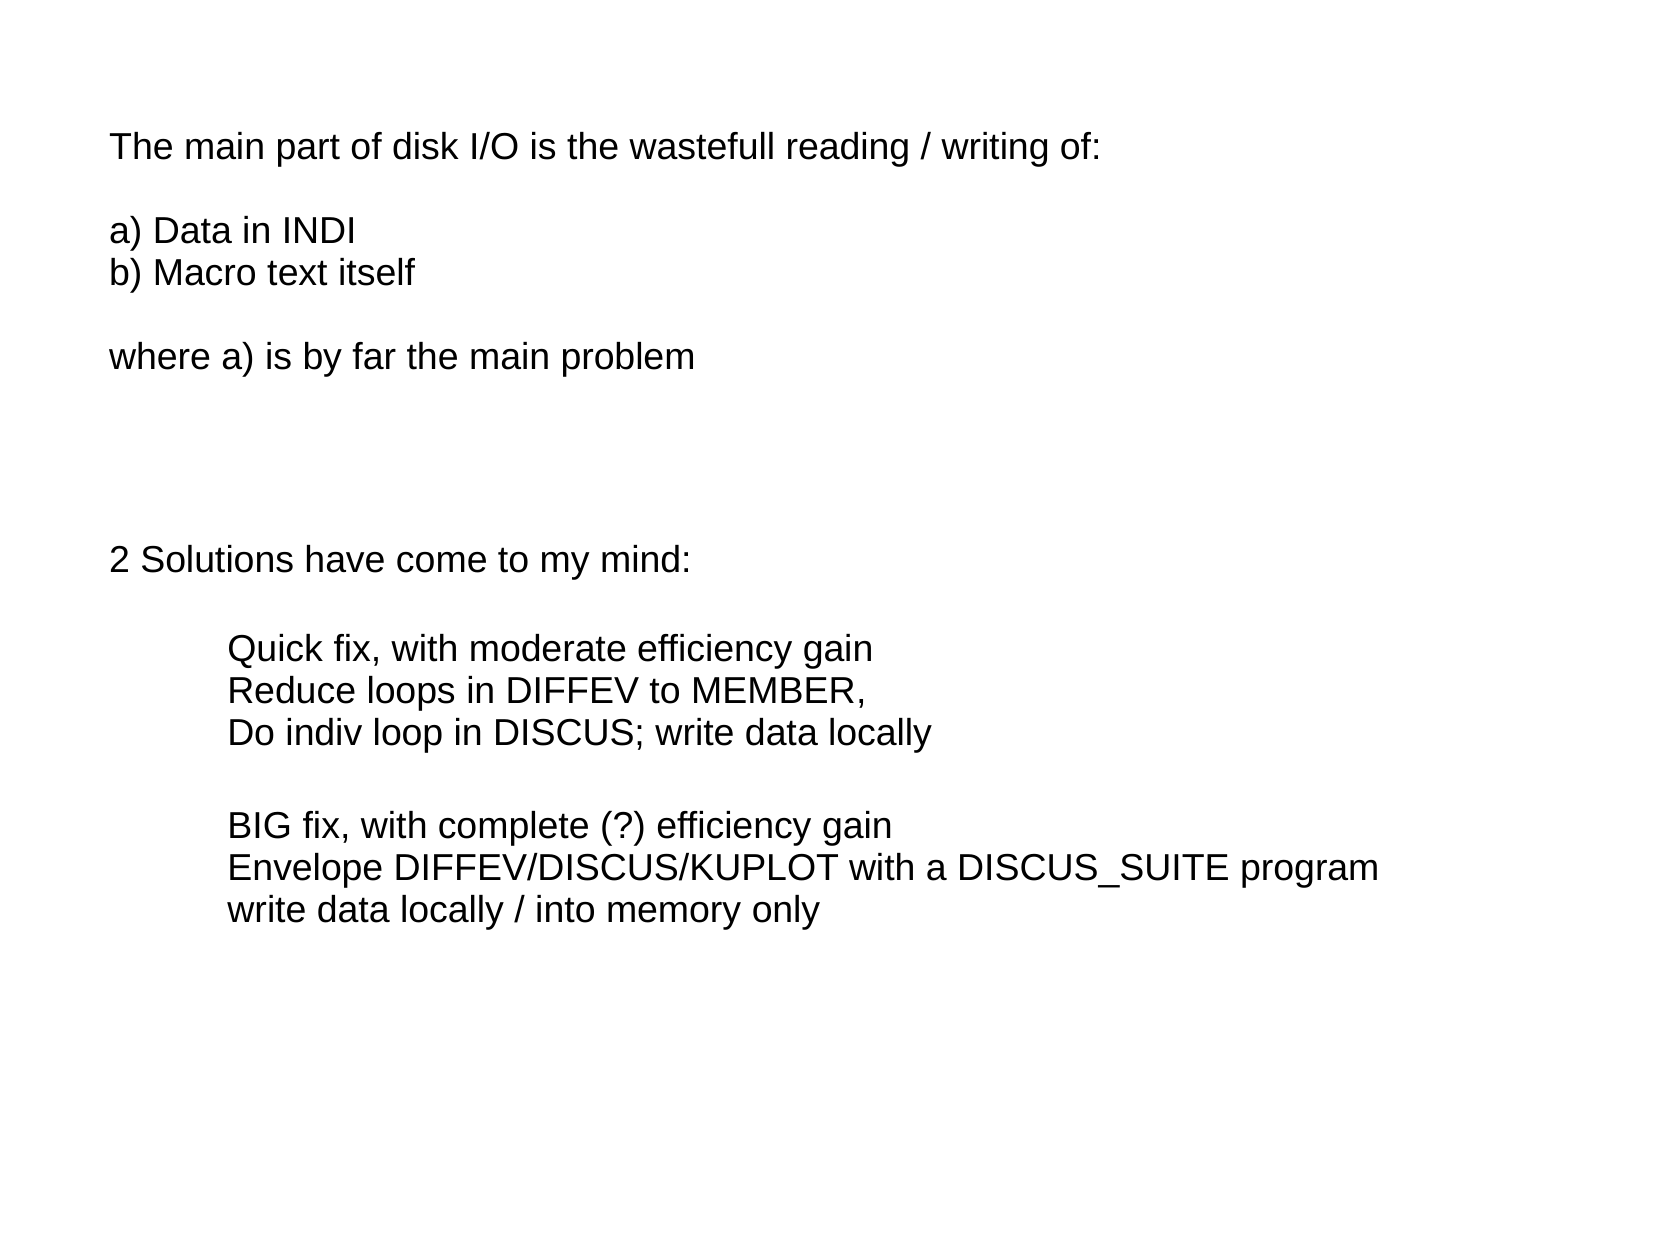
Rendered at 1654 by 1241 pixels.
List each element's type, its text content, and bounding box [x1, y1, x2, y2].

text_box 2 Solutions have come to my mind: [94, 531, 707, 589]
text_box BIG fix, with complete (?) efficiency gain Envelope DIFFEV/DISCUS/KUPLOT with a DISCUS_SUITE program write data locally / into memory only [212, 797, 1396, 939]
text_box Quick fix, with moderate efficiency gain Reduce loops in DIFFEV to MEMBER, Do indiv loop in DISCUS; write data locally [212, 620, 948, 761]
text_box The main part of disk I/O is the wastefull reading / writing of: a) Data in INDI b) Macro text itself where a) is by far the main problem [94, 118, 1118, 385]
